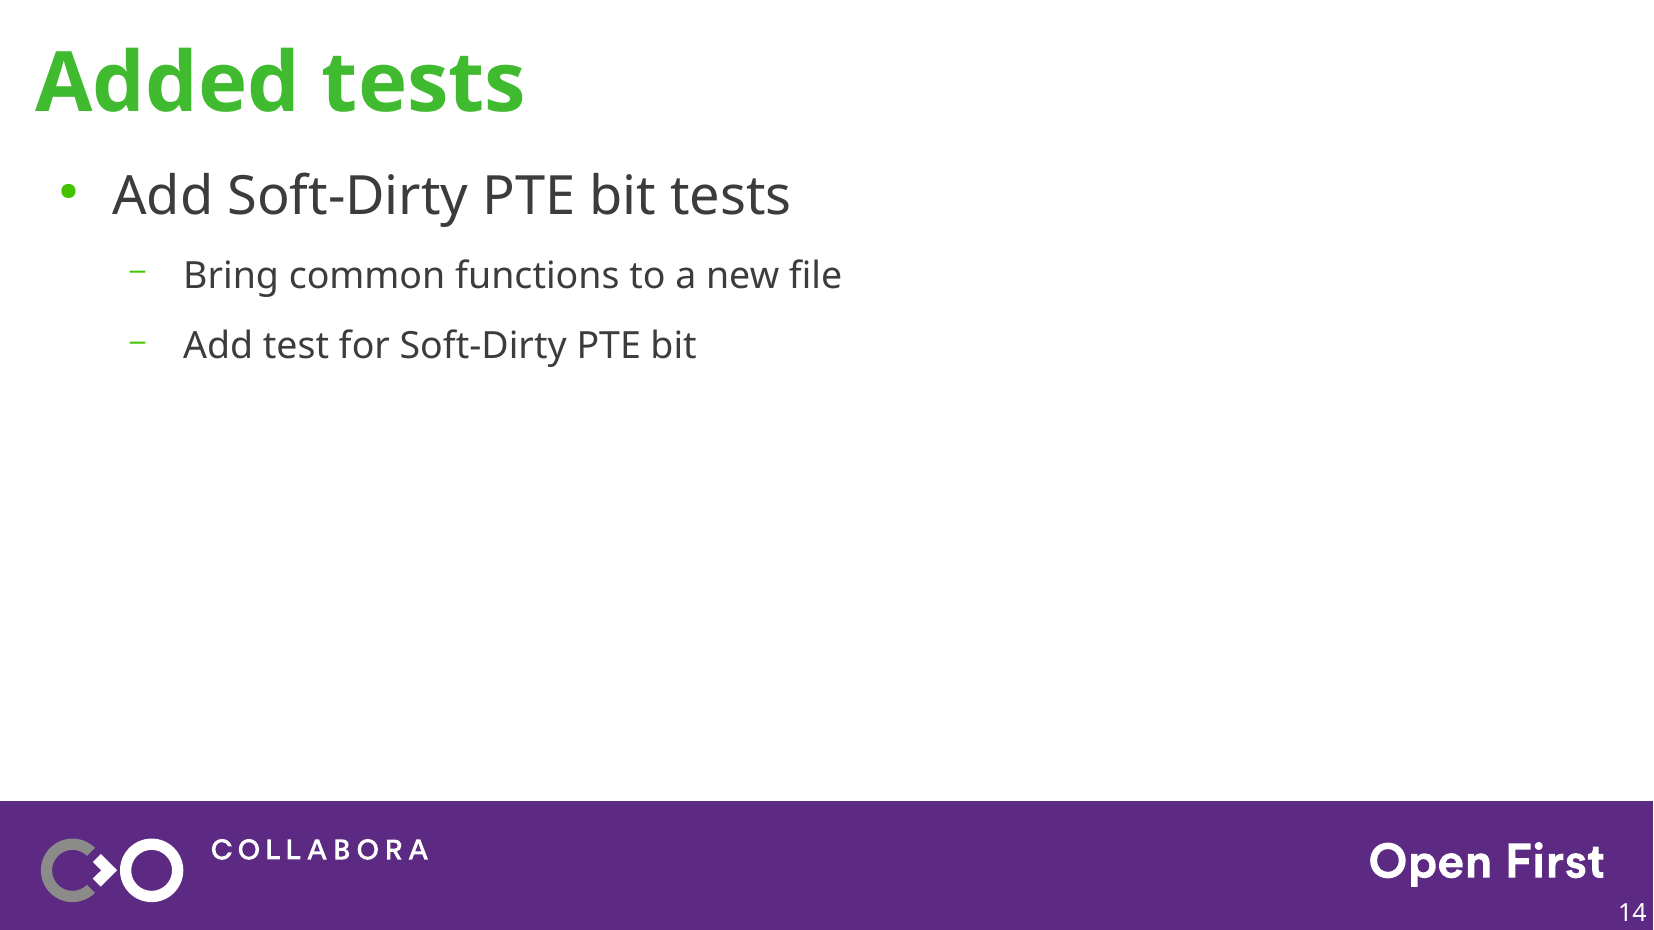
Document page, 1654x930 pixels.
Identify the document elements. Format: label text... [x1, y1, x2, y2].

title Added tests [35, 28, 1608, 192]
list Add Soft-Dirty PTE bit tests Bring common functions to a new file Add test for Soft-Dirty PTE bit [41, 160, 1613, 804]
